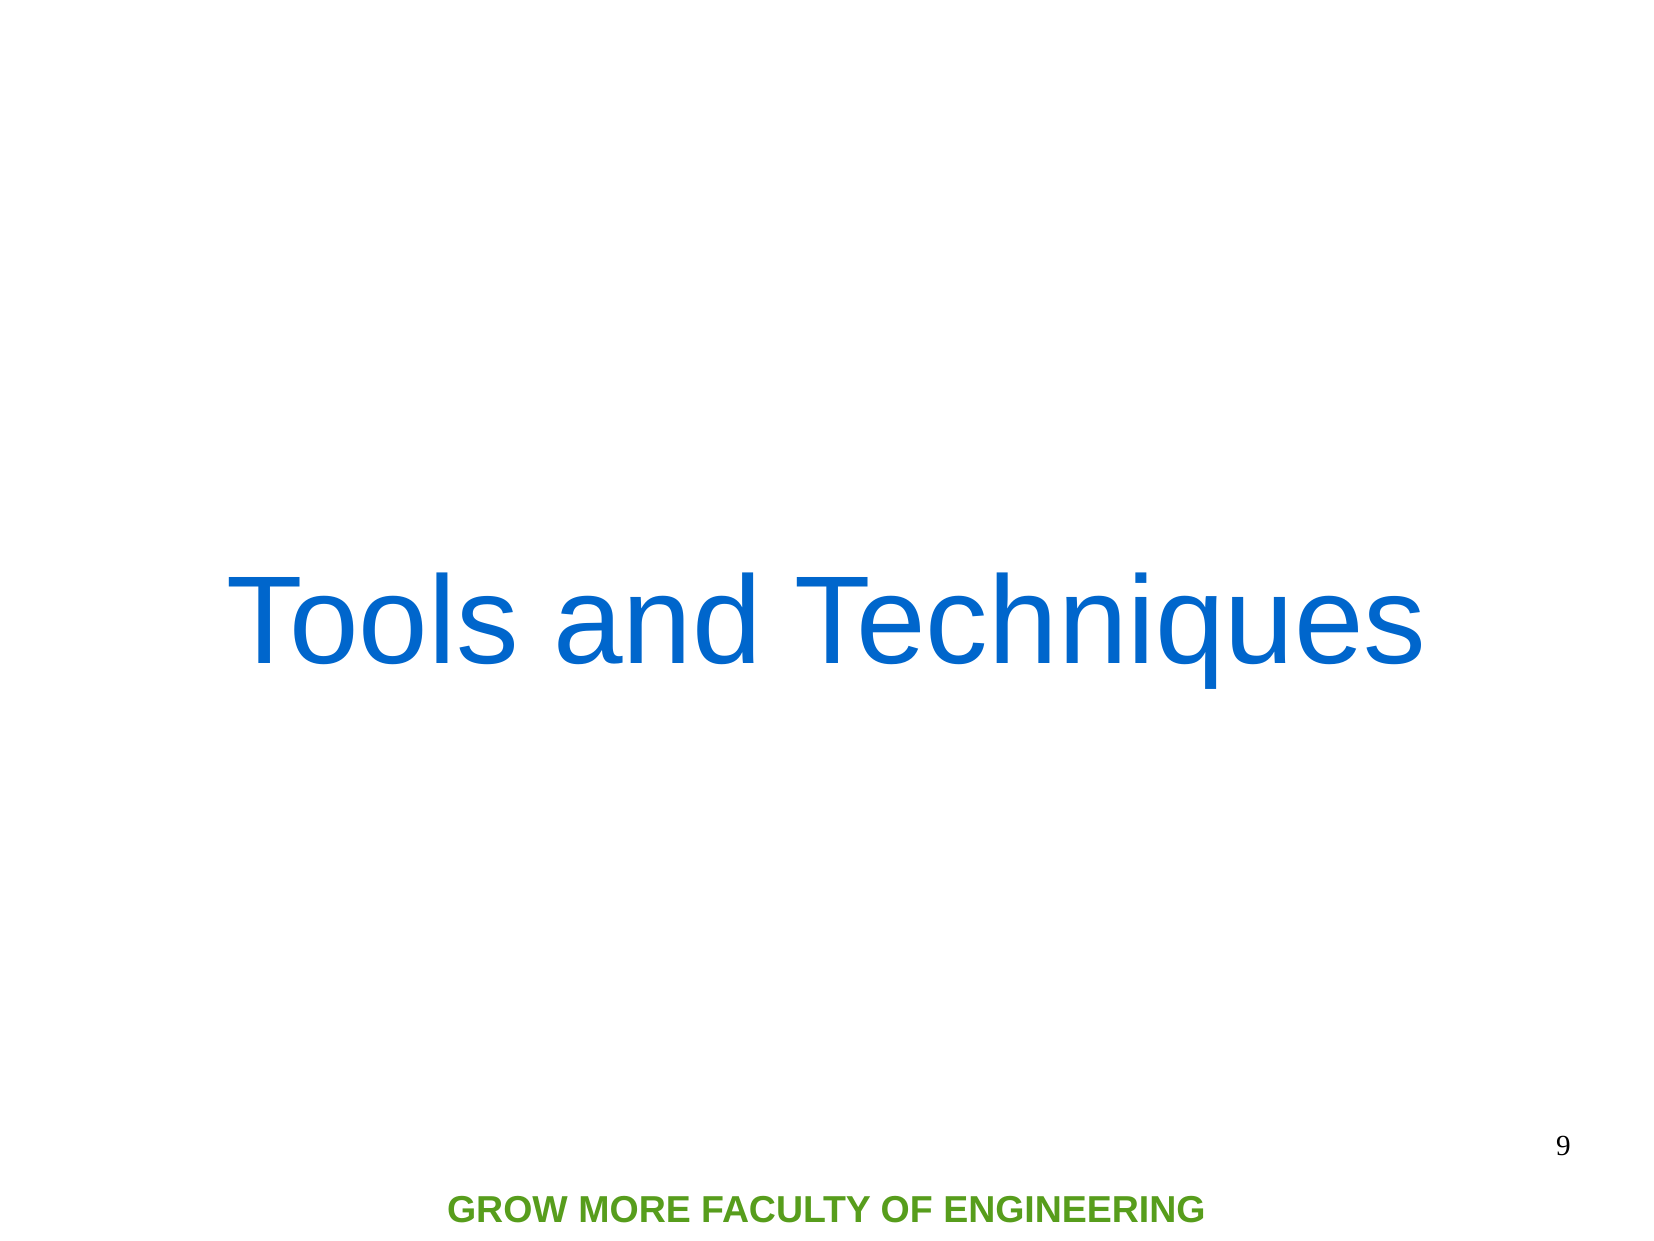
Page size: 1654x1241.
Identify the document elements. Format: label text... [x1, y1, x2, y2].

title Tools and Techniques [82, 516, 1571, 724]
